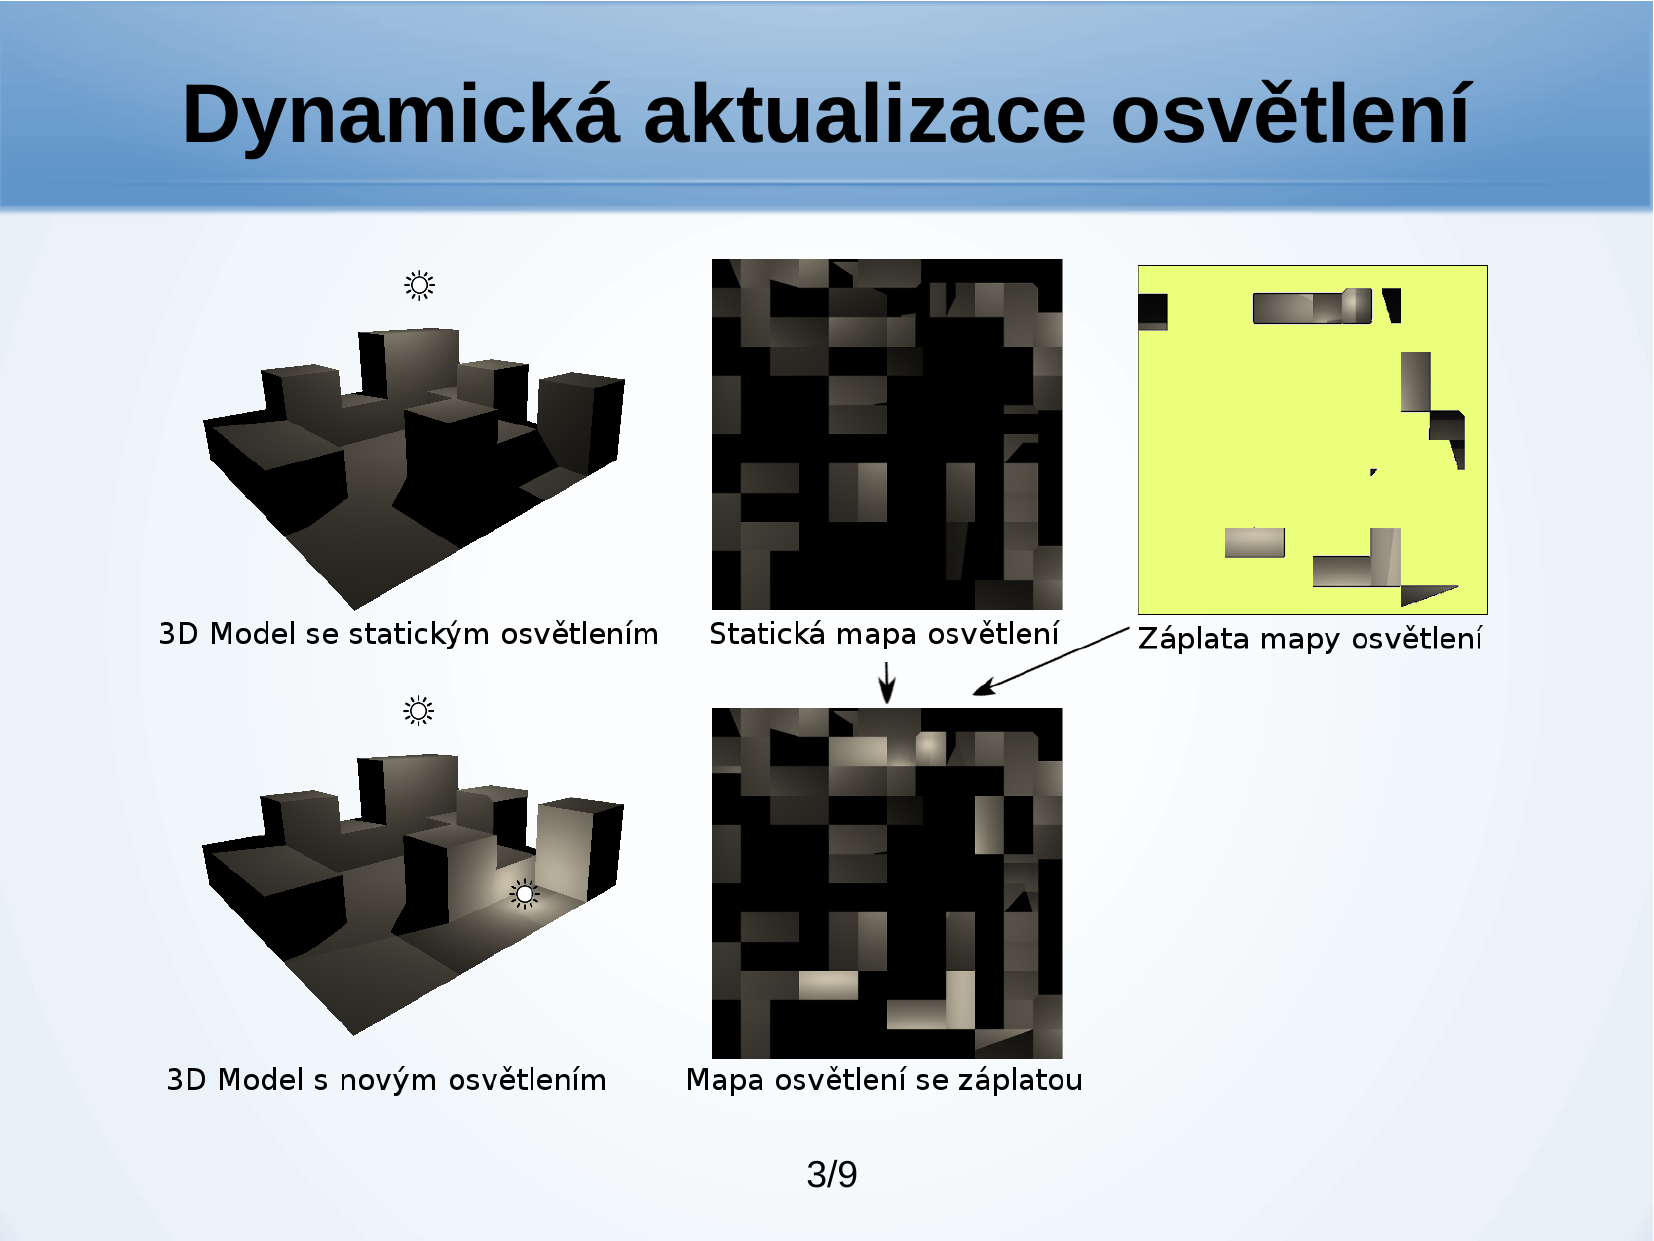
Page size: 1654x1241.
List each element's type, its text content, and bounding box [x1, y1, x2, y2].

title Dynamická aktualizace osvětlení [82, 49, 1571, 179]
picture [0, 1, 1653, 1241]
text_box <number>/9 [590, 1145, 1074, 1216]
